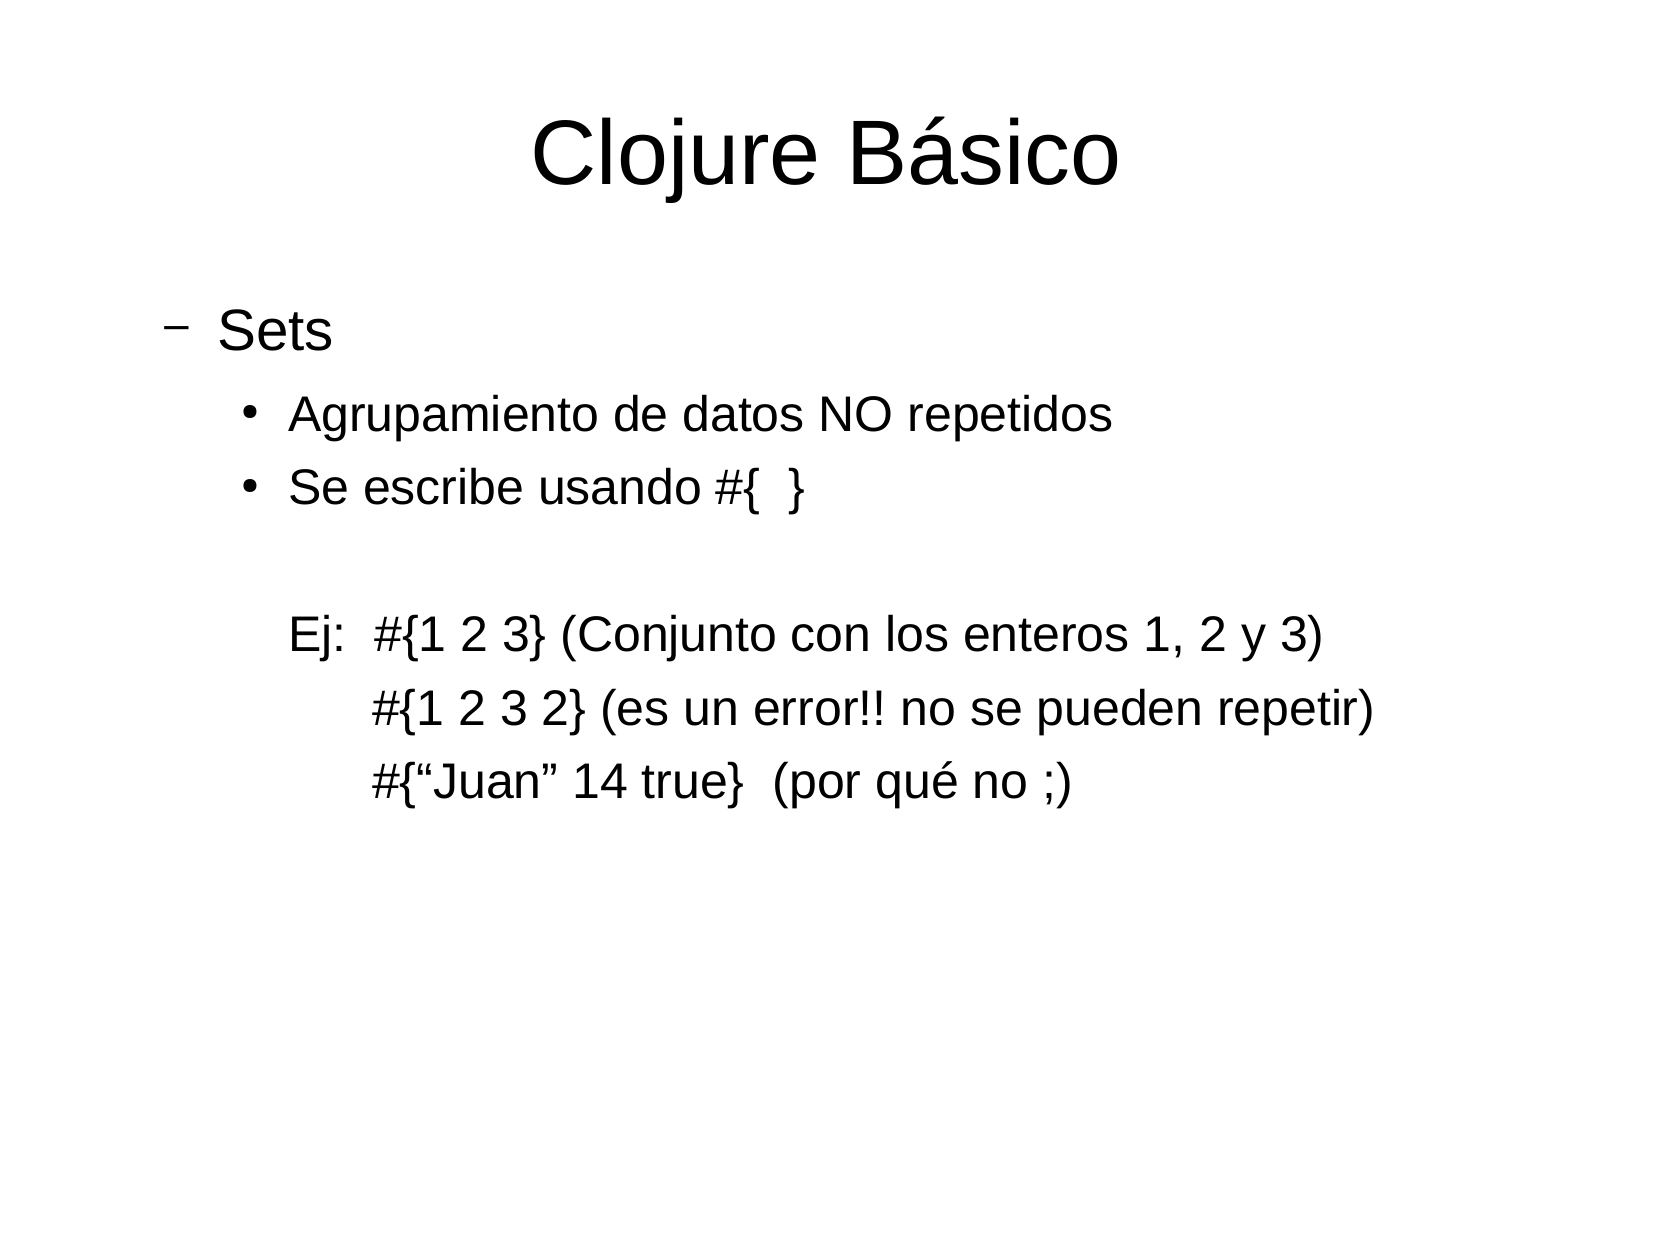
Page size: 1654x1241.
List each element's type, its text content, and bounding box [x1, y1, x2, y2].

title Clojure Básico [82, 49, 1571, 257]
list Sets Agrupamiento de datos NO repetidos Se escribe usando #{ } Ej: #{1 2 3} (Conjunto con los enteros 1, 2 y 3) #{1 2 3 2} (es un error!! no se pueden repetir) #{“Juan” 14 true} (por qué no ;) [75, 297, 1564, 1017]
